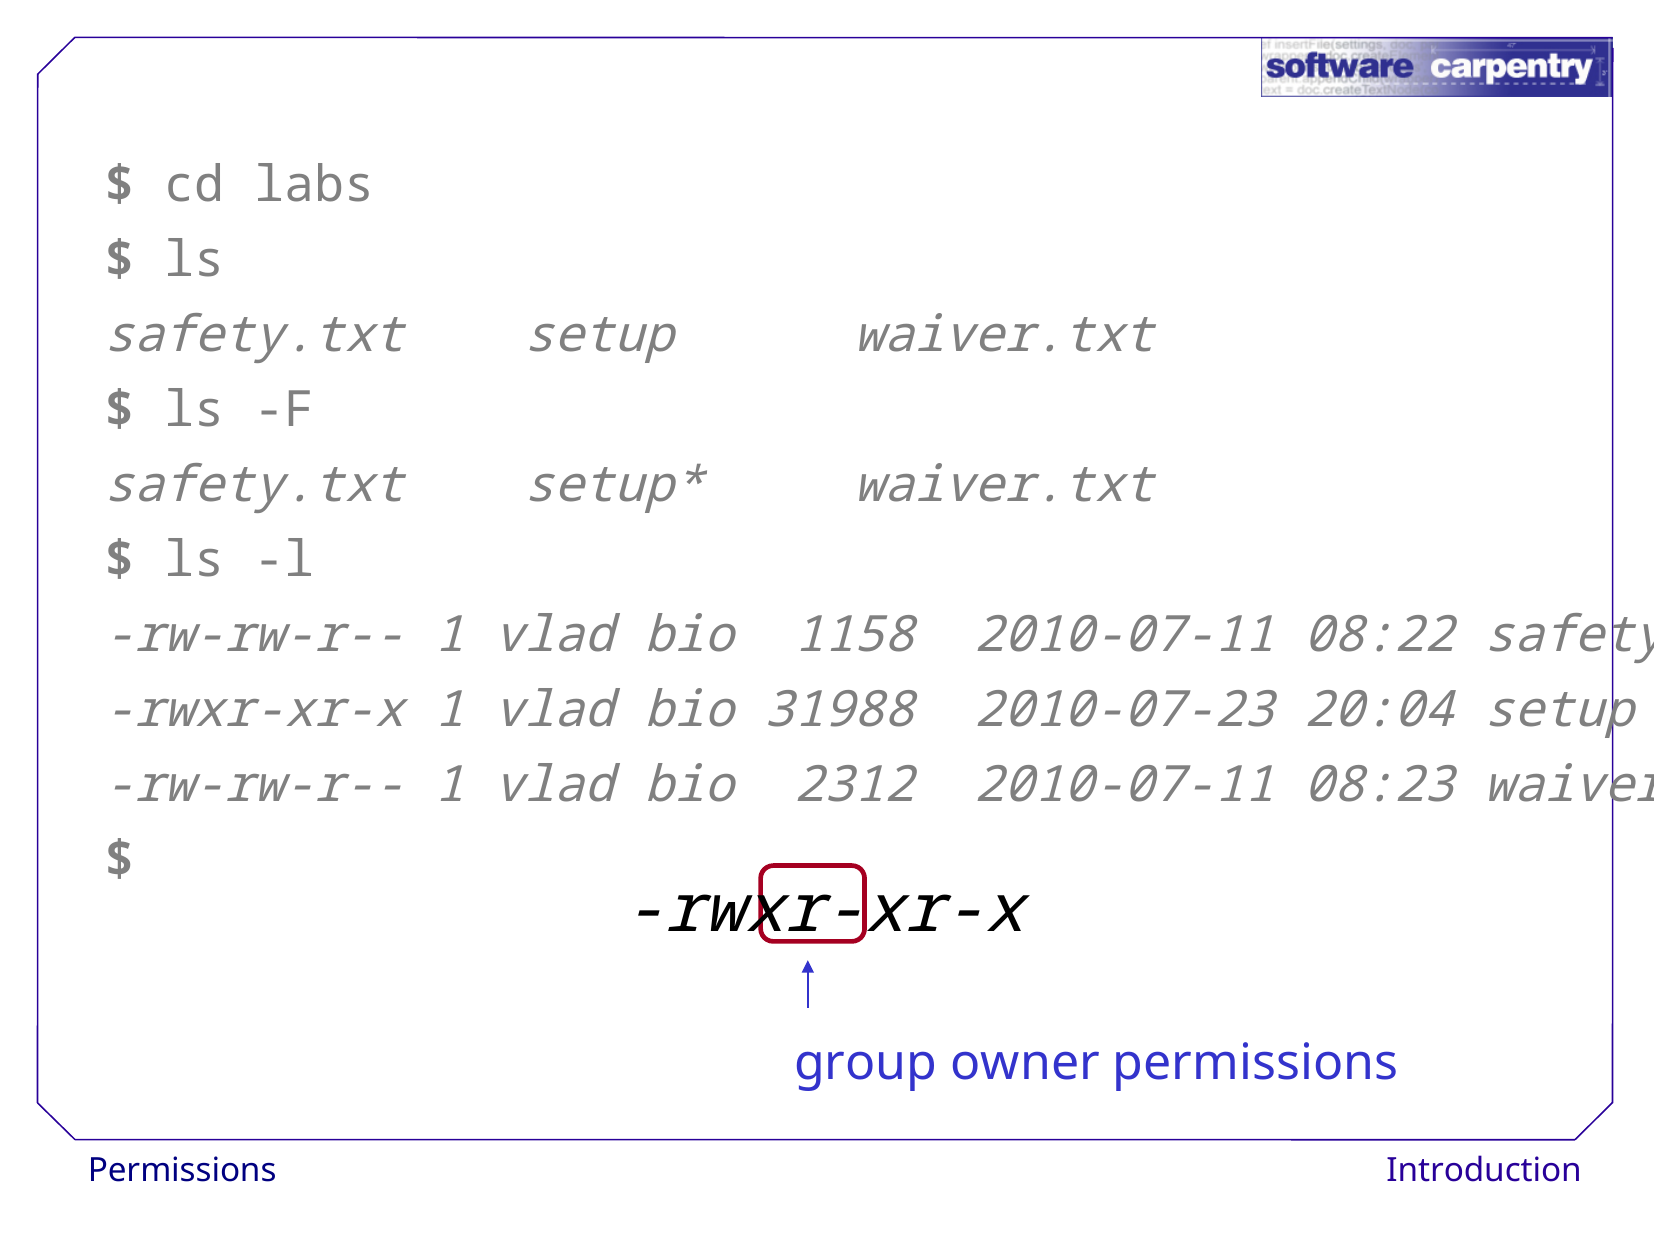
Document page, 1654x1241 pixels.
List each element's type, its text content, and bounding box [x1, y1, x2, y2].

text_box group owner permissions [779, 1007, 1356, 1103]
picture [1261, 39, 1613, 97]
text_box -rwxr-xr-x [609, 837, 988, 970]
text_box $ cd labs $ ls safety.txt setup waiver.txt $ ls -F safety.txt setup* waiver.txt $ ls -l -rw-rw-r-- 1 vlad bio 1158 2010-07-11 08:22 safety.txt -rwxr-xr-x 1 vlad bio 31988 2010-07-23 20:04 setup -rw-rw-r-- 1 vlad bio 2312 2010-07-11 08:23 waiver.txt $ [89, 128, 1512, 1131]
